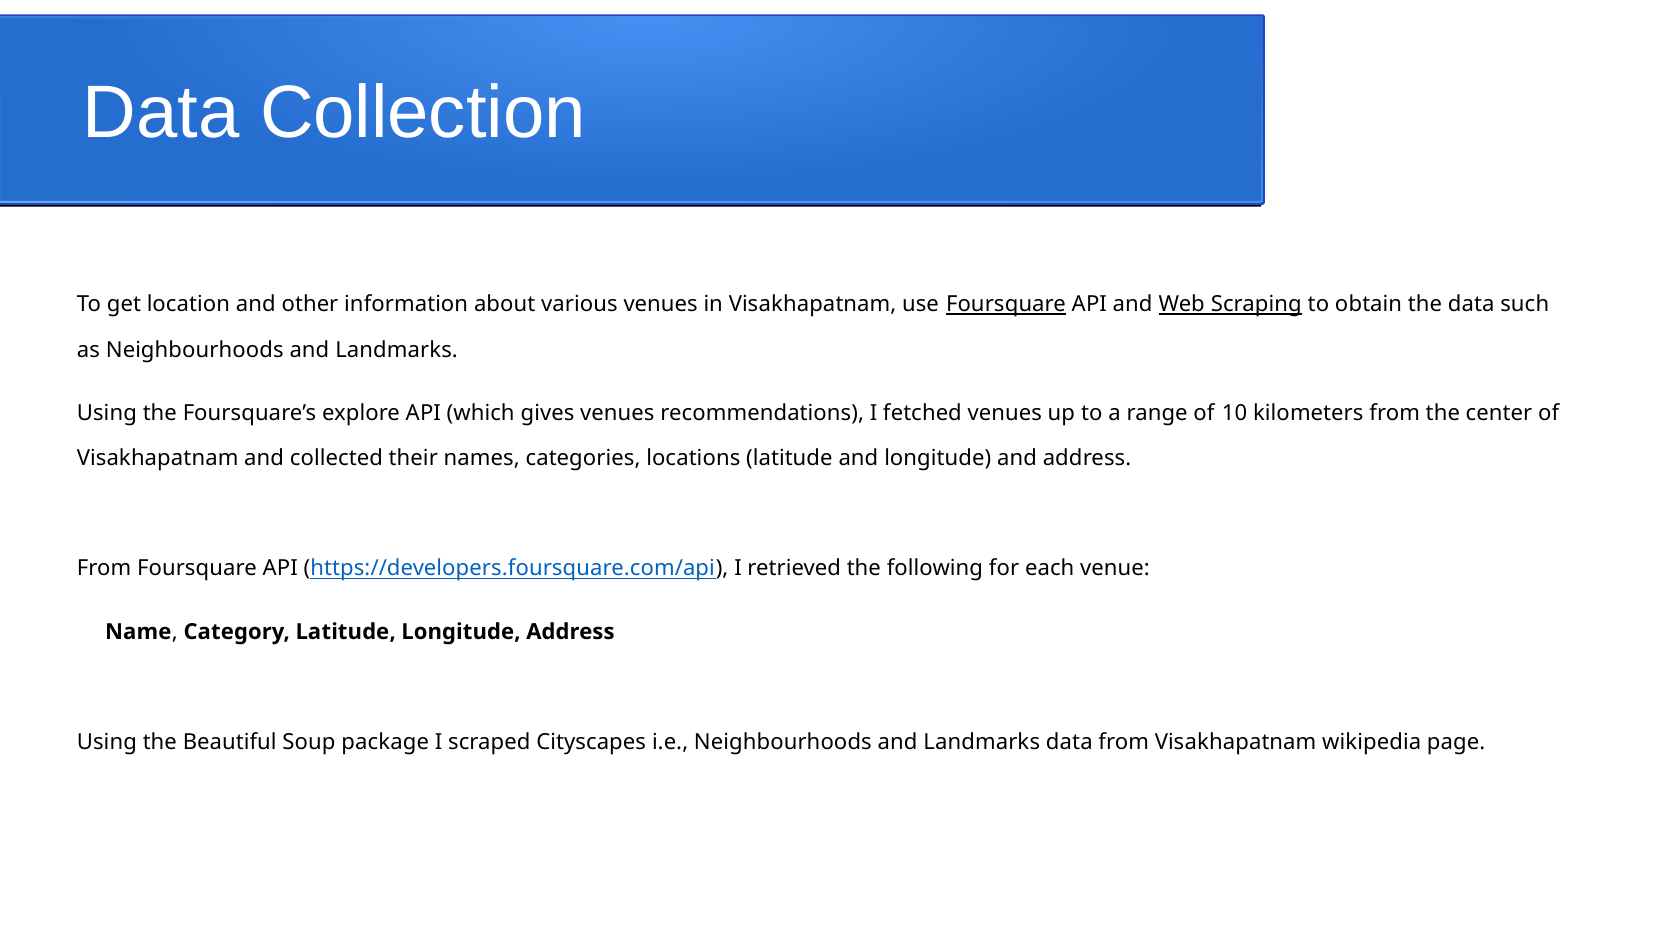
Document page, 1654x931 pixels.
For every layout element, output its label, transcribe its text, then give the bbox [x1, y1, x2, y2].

title Data Collection [82, 35, 1235, 189]
list To get location and other information about various venues in Visakhapatnam, use Foursquare API and Web Scraping to obtain the data such as Neighbourhoods and Landmarks. Using the Foursquare’s explore API (which gives venues recommendations), I fetched venues up to a range of 10 kilometers from the center of Visakhapatnam and collected their names, categories, locations (latitude and longitude) and address. From Foursquare API (https://developers.foursquare.com/api), I retrieved the following for each venue: Name, Category, Latitude, Longitude, Address Using the Beautiful Soup package I scraped Cityscapes i.e., Neighbourhoods and Landmarks data from Visakhapatnam wikipedia page. [76, 224, 1565, 764]
